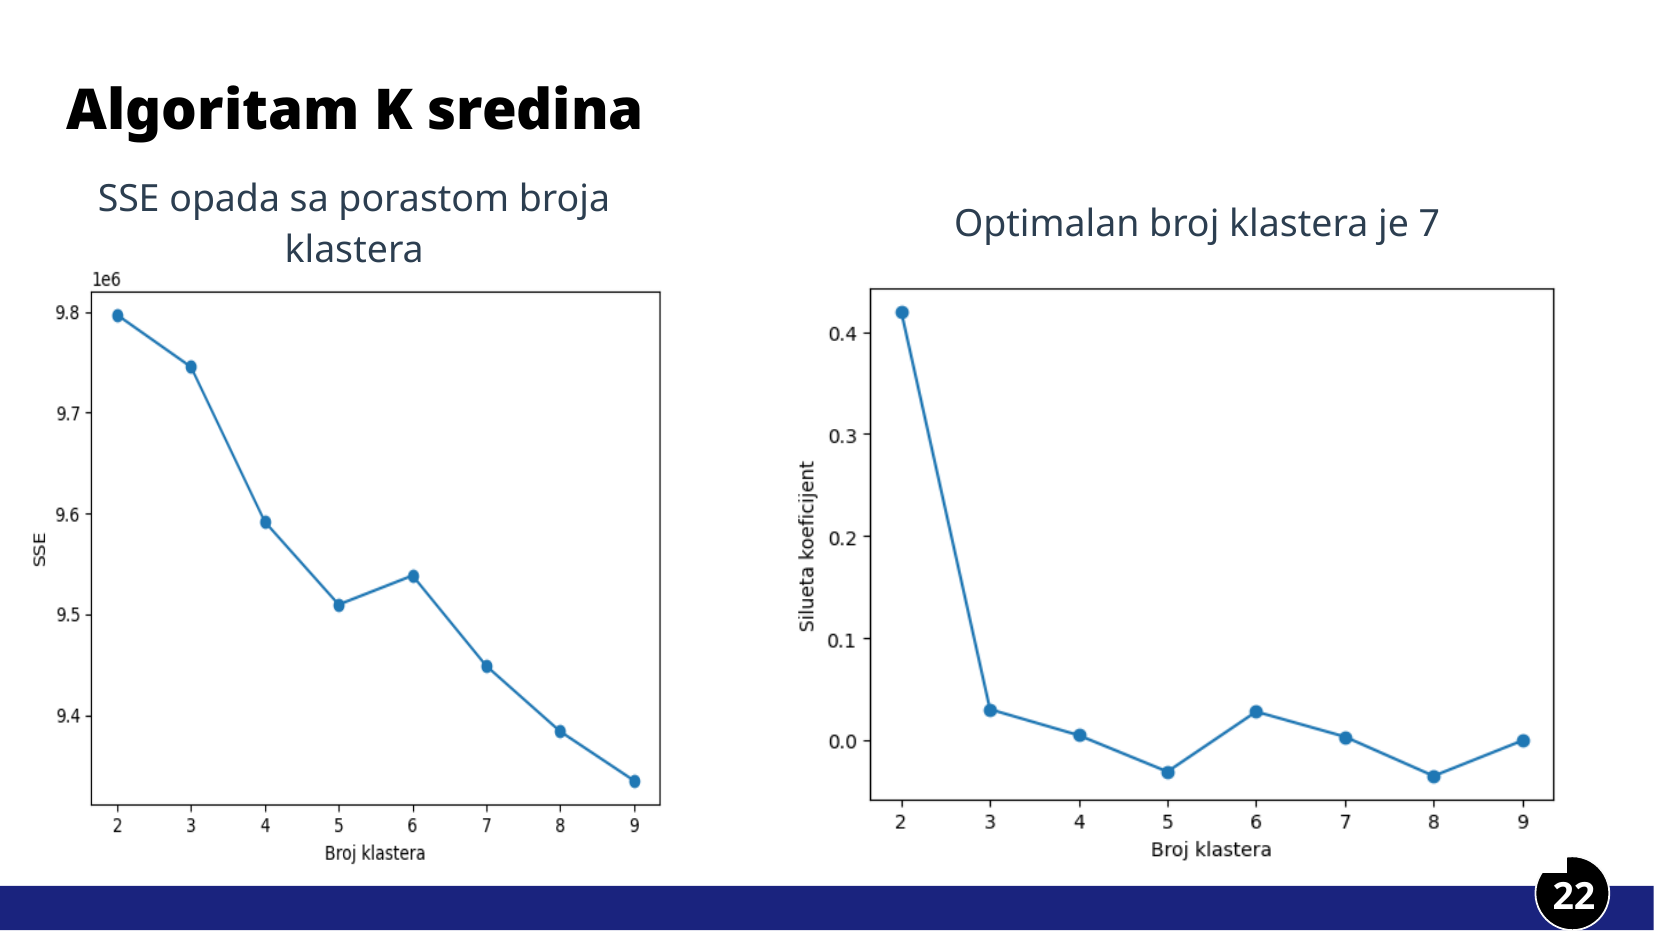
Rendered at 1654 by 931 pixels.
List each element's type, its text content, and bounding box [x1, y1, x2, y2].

picture [21, 257, 671, 878]
picture [786, 276, 1567, 873]
text_box SSE opada sa porastom broja klastera [34, 167, 675, 278]
title Algoritam K sredina [66, 48, 1603, 168]
text_box Optimalan broj klastera je 7 [845, 190, 1550, 253]
